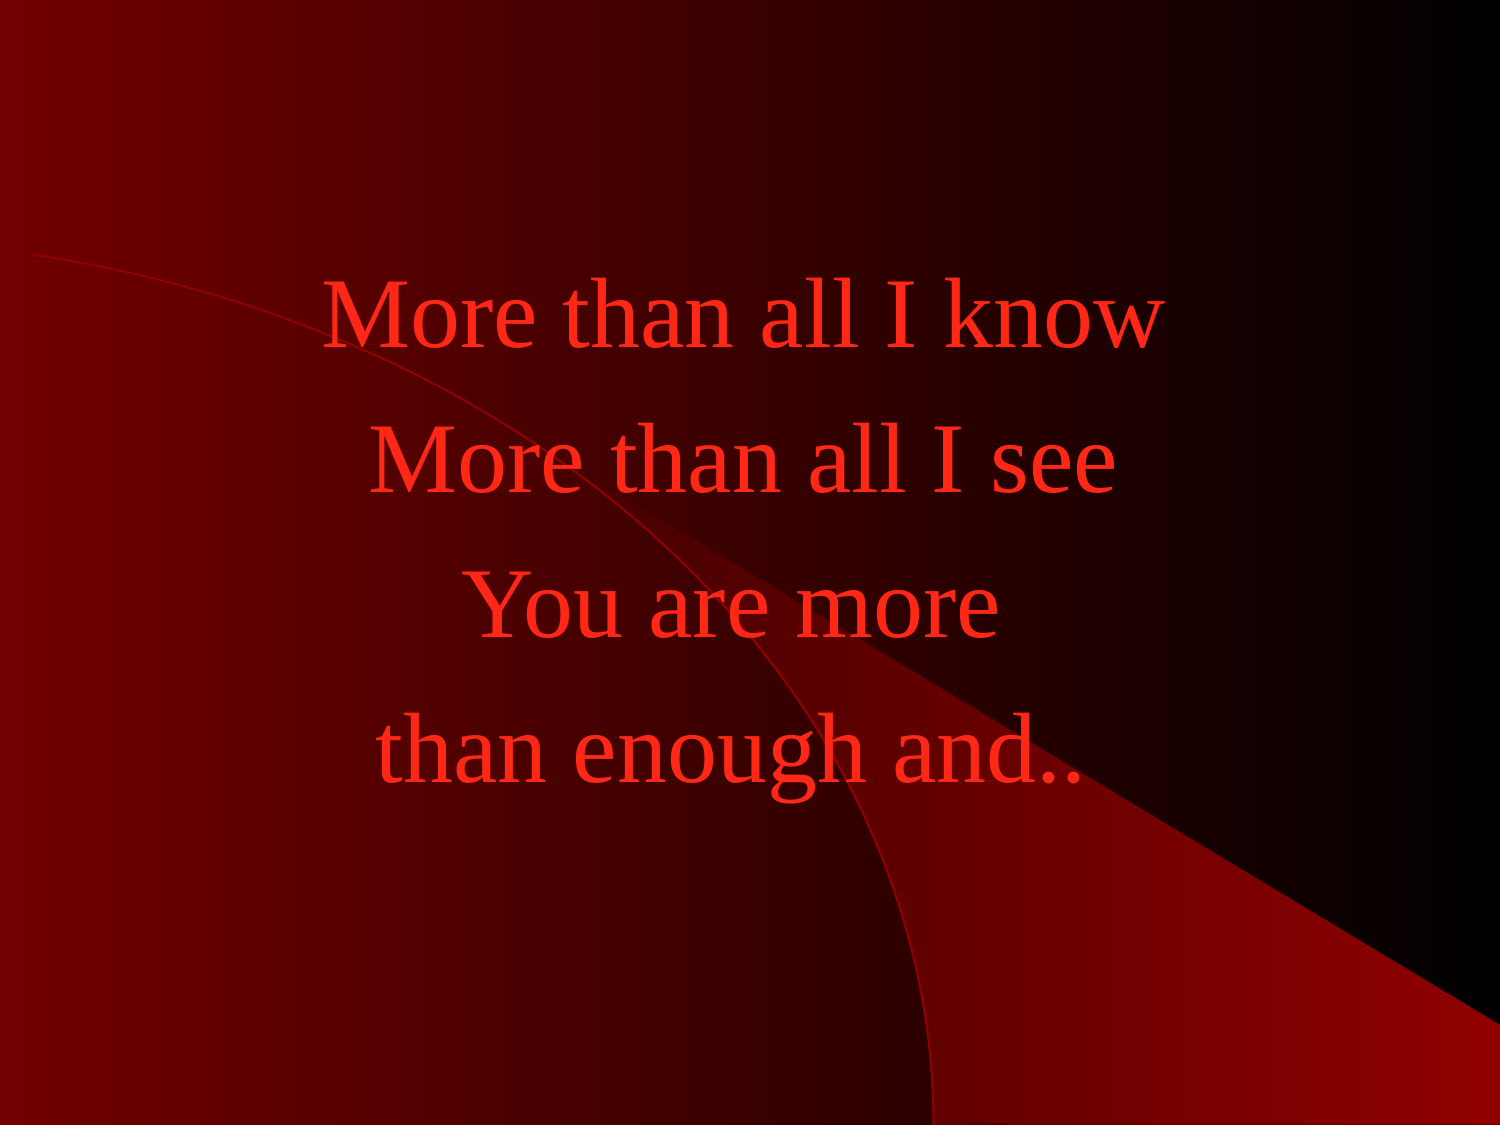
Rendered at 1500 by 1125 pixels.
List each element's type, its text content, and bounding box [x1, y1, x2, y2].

subtitle More than all I know More than all I see You are more than enough and.. [112, 200, 1375, 850]
